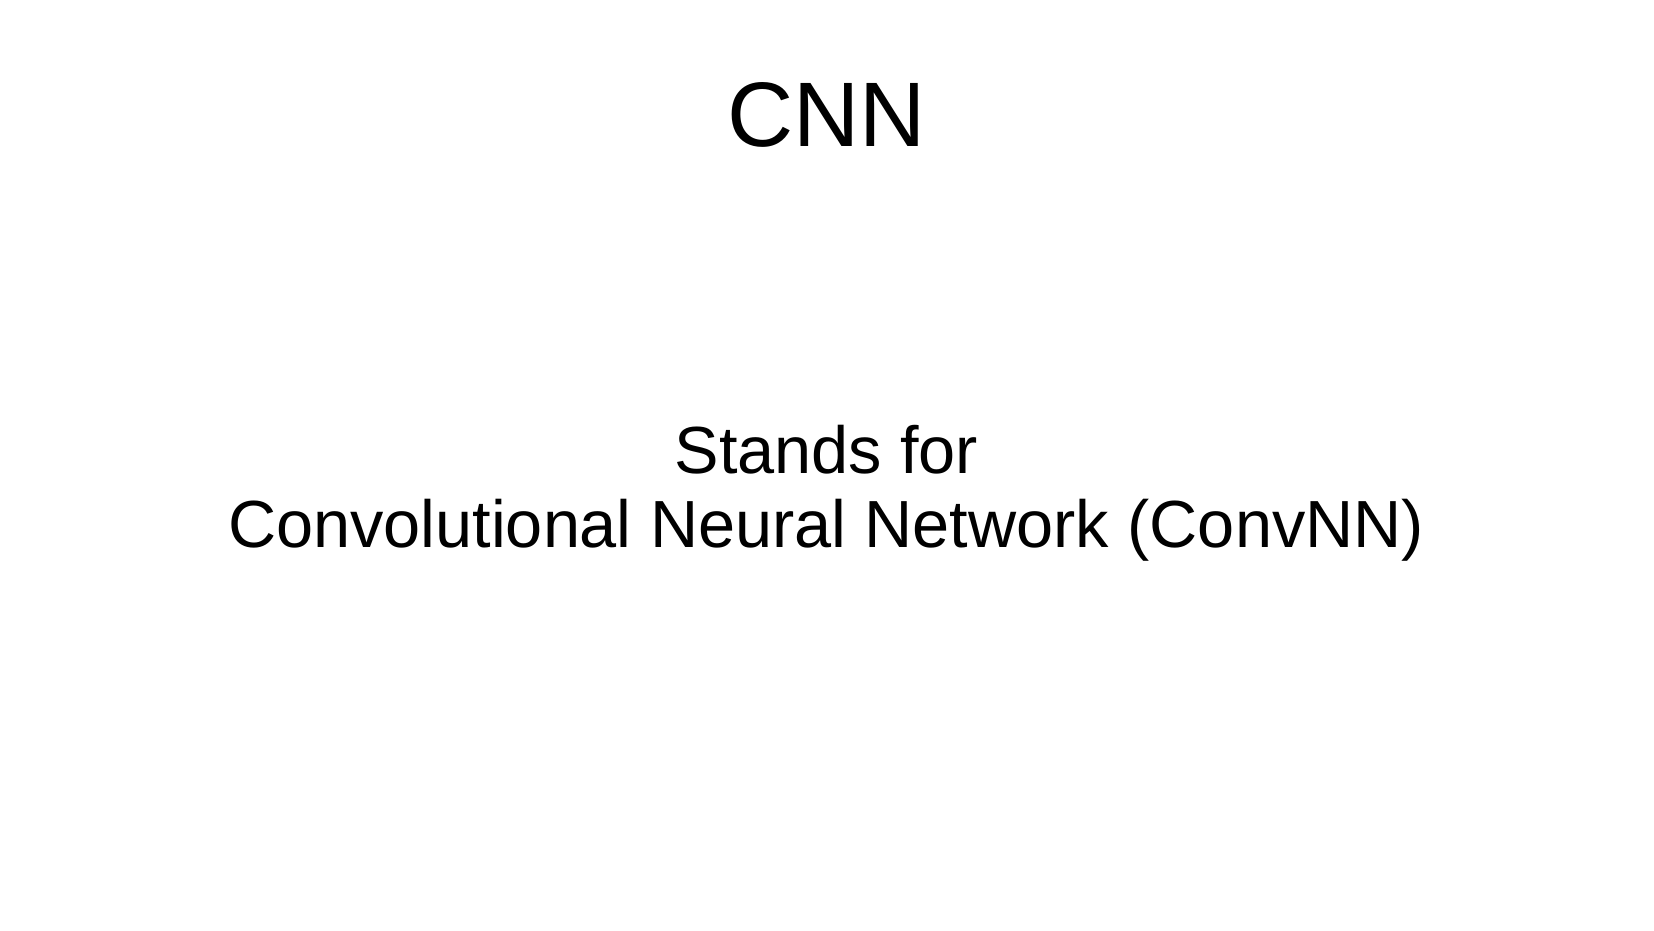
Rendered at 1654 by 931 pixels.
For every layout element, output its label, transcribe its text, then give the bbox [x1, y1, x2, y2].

subtitle Stands for Convolutional Neural Network (ConvNN) [82, 217, 1571, 758]
title CNN [82, 37, 1571, 193]
